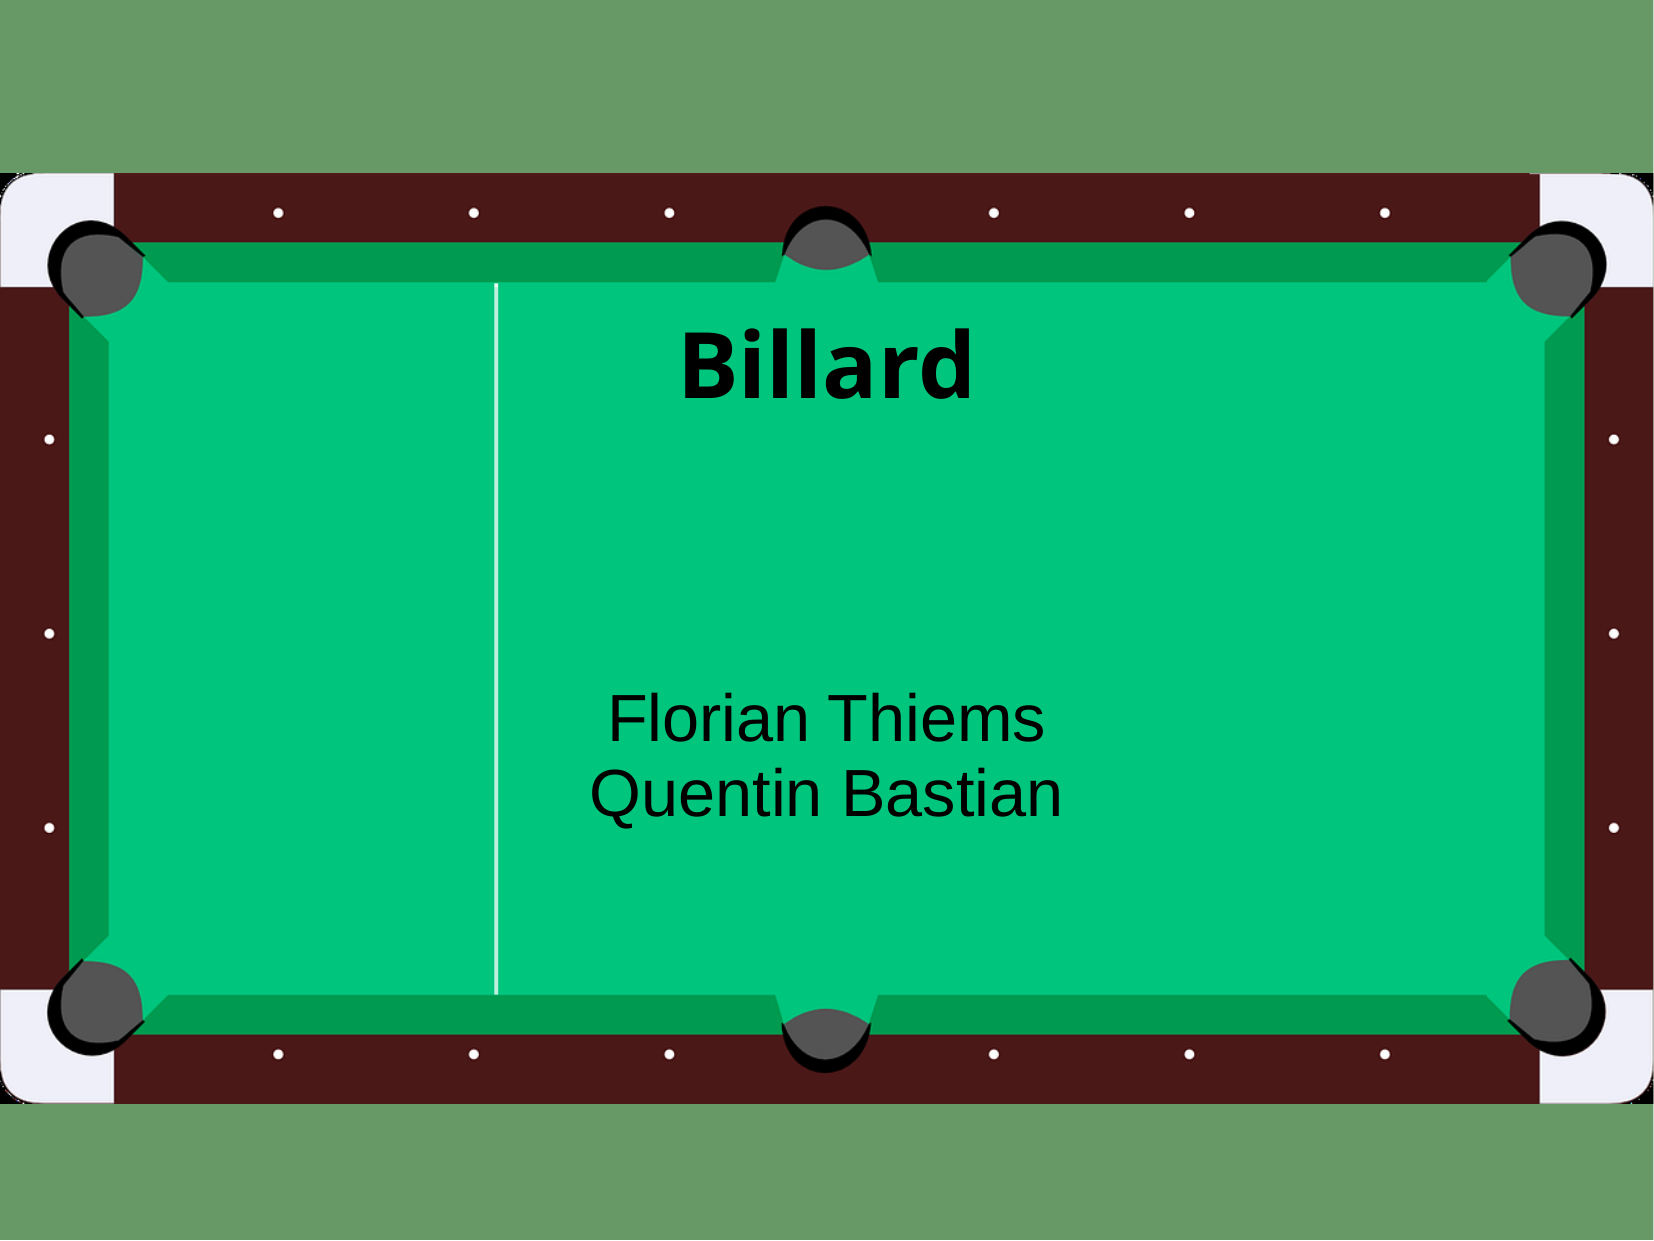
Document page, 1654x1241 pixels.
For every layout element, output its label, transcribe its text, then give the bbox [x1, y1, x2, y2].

picture [0, 173, 1654, 1104]
title Billard [141, 259, 1512, 467]
subtitle Florian Thiems Quentin Bastian [118, 566, 1536, 945]
